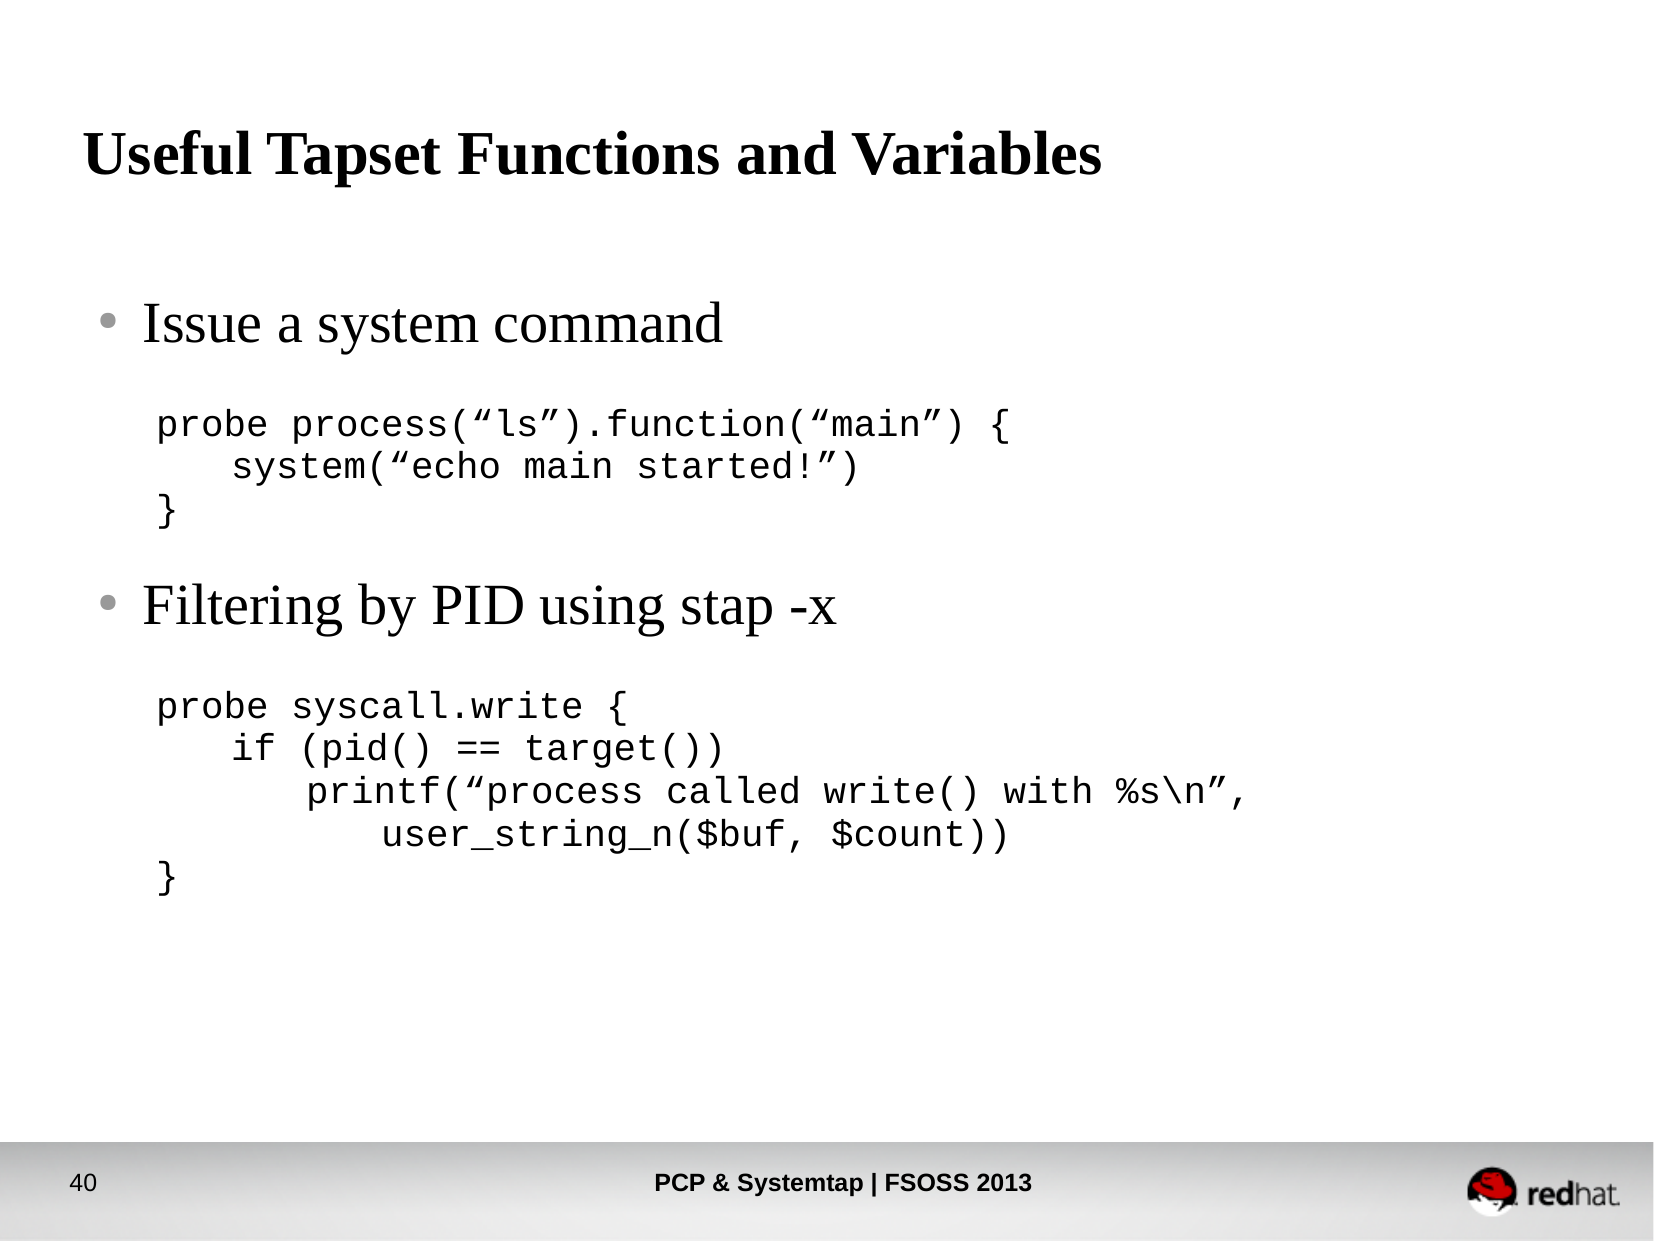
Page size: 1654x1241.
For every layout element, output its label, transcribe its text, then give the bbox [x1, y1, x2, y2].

text_box probe syscall.write { if (pid() == target()) printf(“process called write() with %s\n”, user_string_n($buf, $count)) } [141, 679, 1654, 908]
text_box probe process(“ls”).function(“main”) { system(“echo main started!”) } [141, 397, 1654, 540]
list Issue a system command Filtering by PID using stap -x [82, 290, 1571, 995]
picture [0, 1142, 1654, 1241]
title Useful Tapset Functions and Variables [82, 49, 1571, 257]
